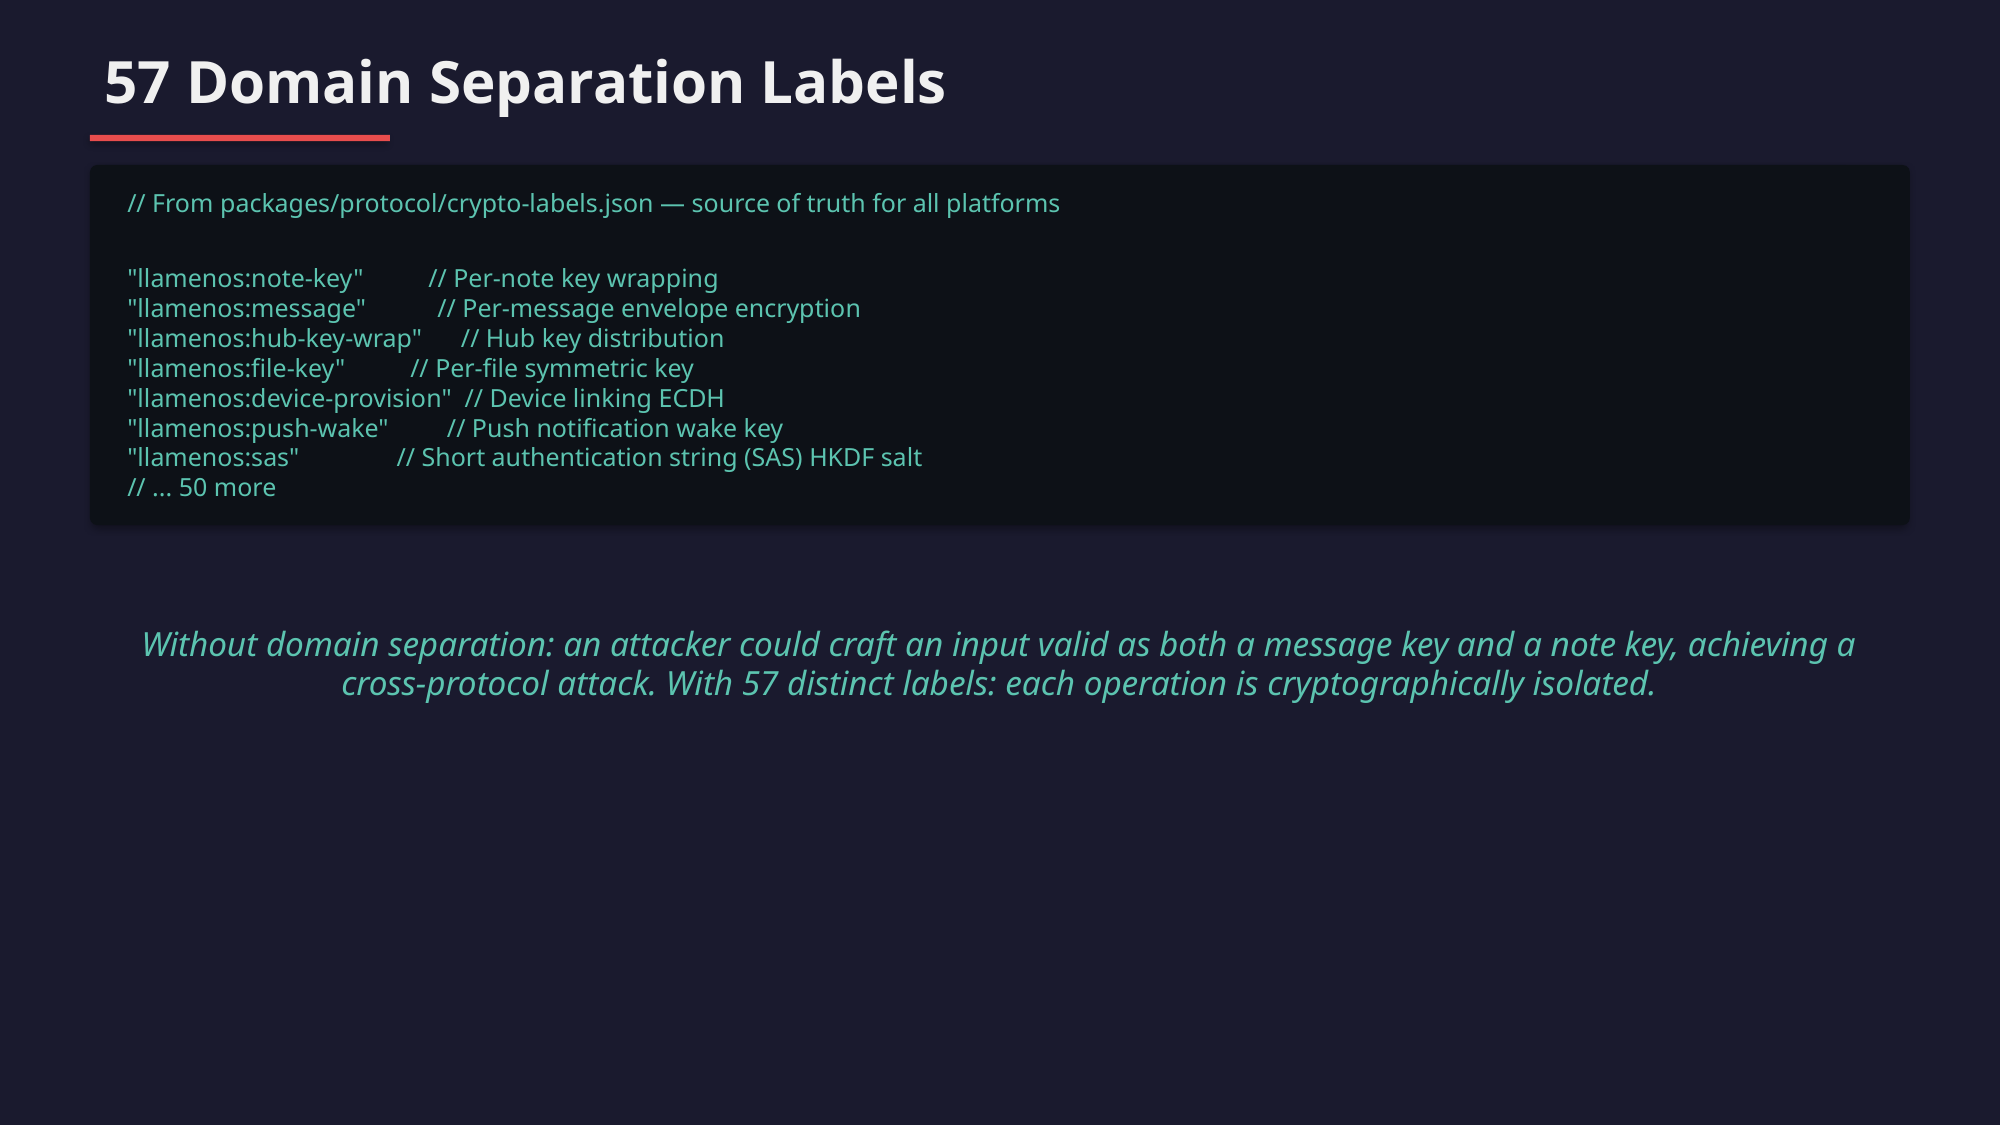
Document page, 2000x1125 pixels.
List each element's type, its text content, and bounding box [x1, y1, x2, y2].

text_box [89, 164, 1910, 526]
text_box [89, 134, 390, 142]
text_box 57 Domain Separation Labels [89, 37, 1910, 123]
text_box // From packages/protocol/crypto-labels.json — source of truth for all platforms "llamenos:note-key" // Per-note key wrapping "llamenos:message" // Per-message envelope encryption "llamenos:hub-key-wrap" // Hub key distribution "llamenos:file-key" // Per-file symmetric key "llamenos:device-provision" // Device linking ECDH "llamenos:push-wake" // Push notification wake key "llamenos:sas" // Short authentication string (SAS) HKDF salt // ... 50 more [112, 179, 1888, 510]
text_box Without domain separation: an attacker could craft an input valid as both a message key and a note key, achieving a cross-protocol attack. With 57 distinct labels: each operation is cryptographically isolated. [89, 615, 1910, 710]
